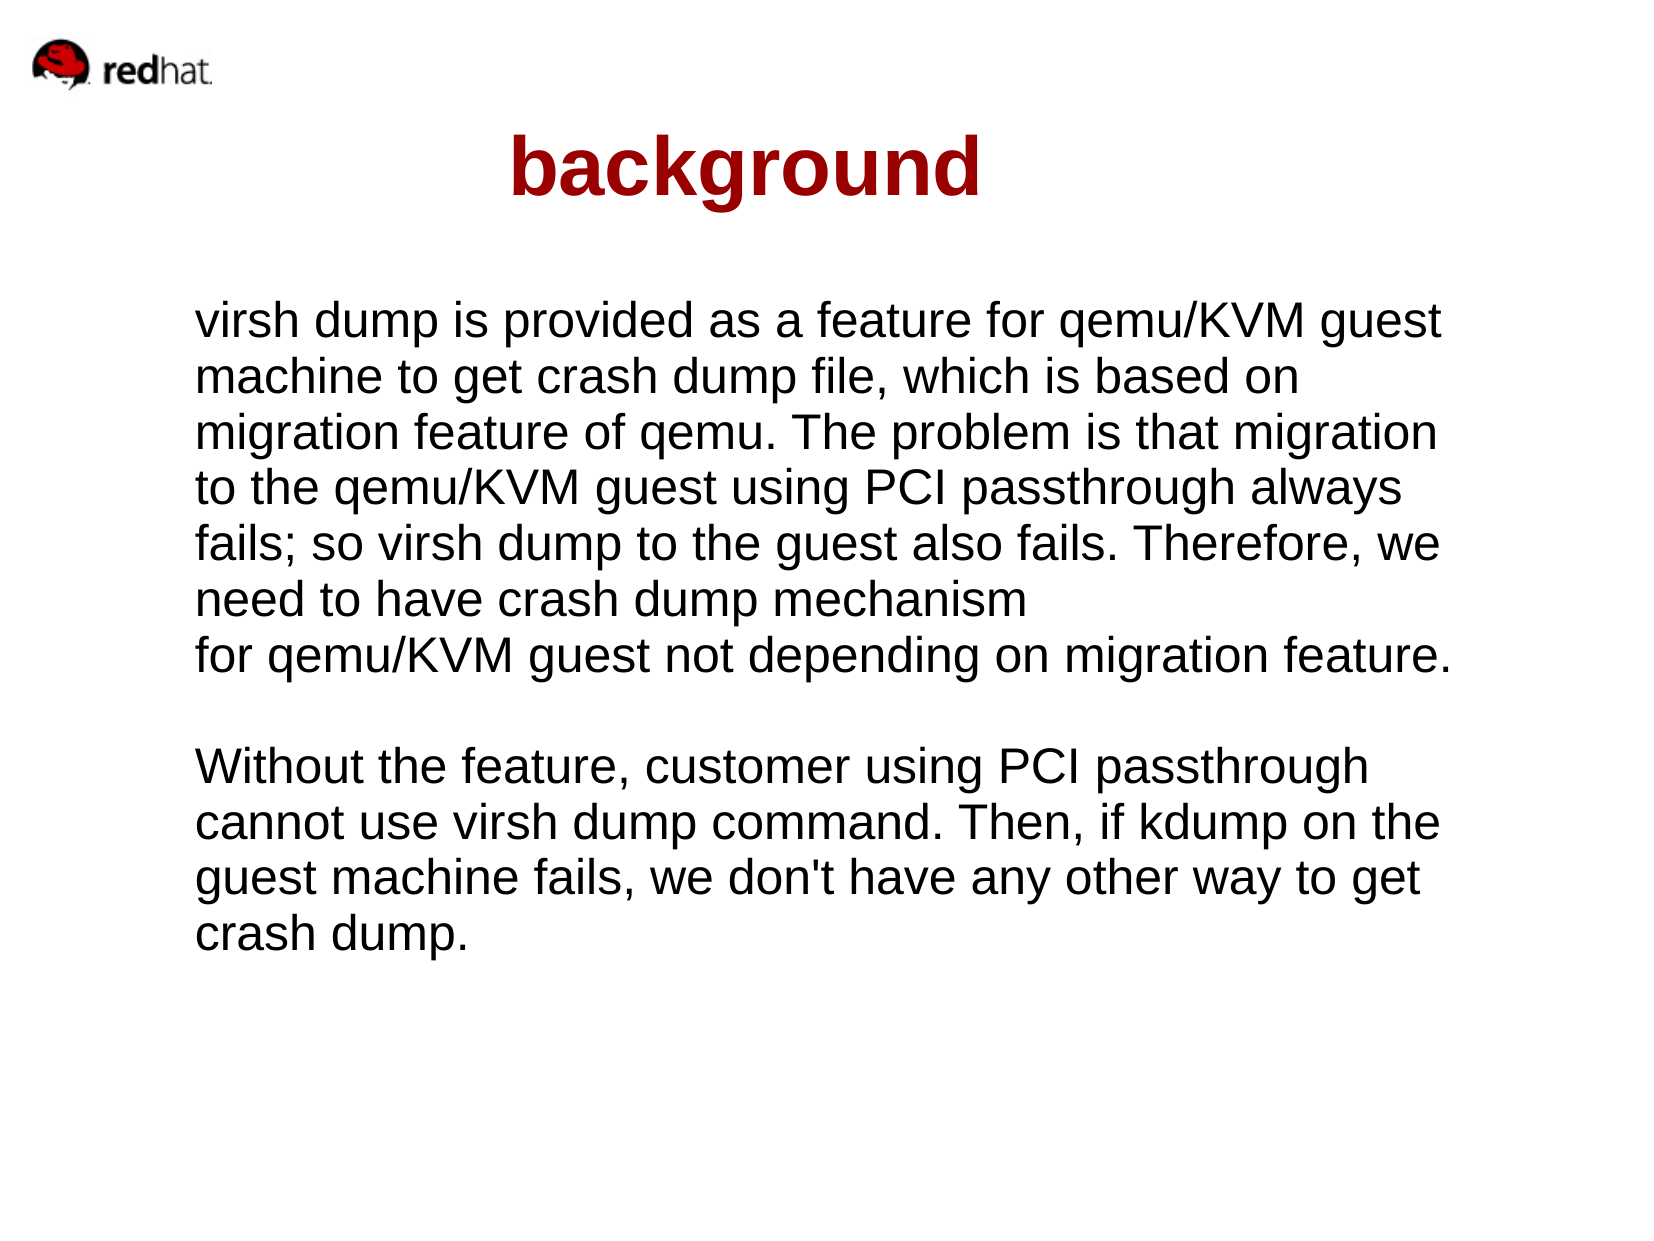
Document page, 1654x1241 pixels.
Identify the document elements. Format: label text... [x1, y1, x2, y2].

text_box background [150, 112, 1313, 226]
text_box virsh dump is provided as a feature for qemu/KVM guest machine to get crash dump file, which is based on migration feature of qemu. The problem is that migration to the qemu/KVM guest using PCI passthrough always fails; so virsh dump to the guest also fails. Therefore, we need to have crash dump mechanism for qemu/KVM guest not depending on migration feature. Without the feature, customer using PCI passthrough cannot use virsh dump command. Then, if kdump on the guest machine fails, we don't have any other way to get crash dump. [180, 285, 1486, 1057]
picture [31, 37, 212, 98]
